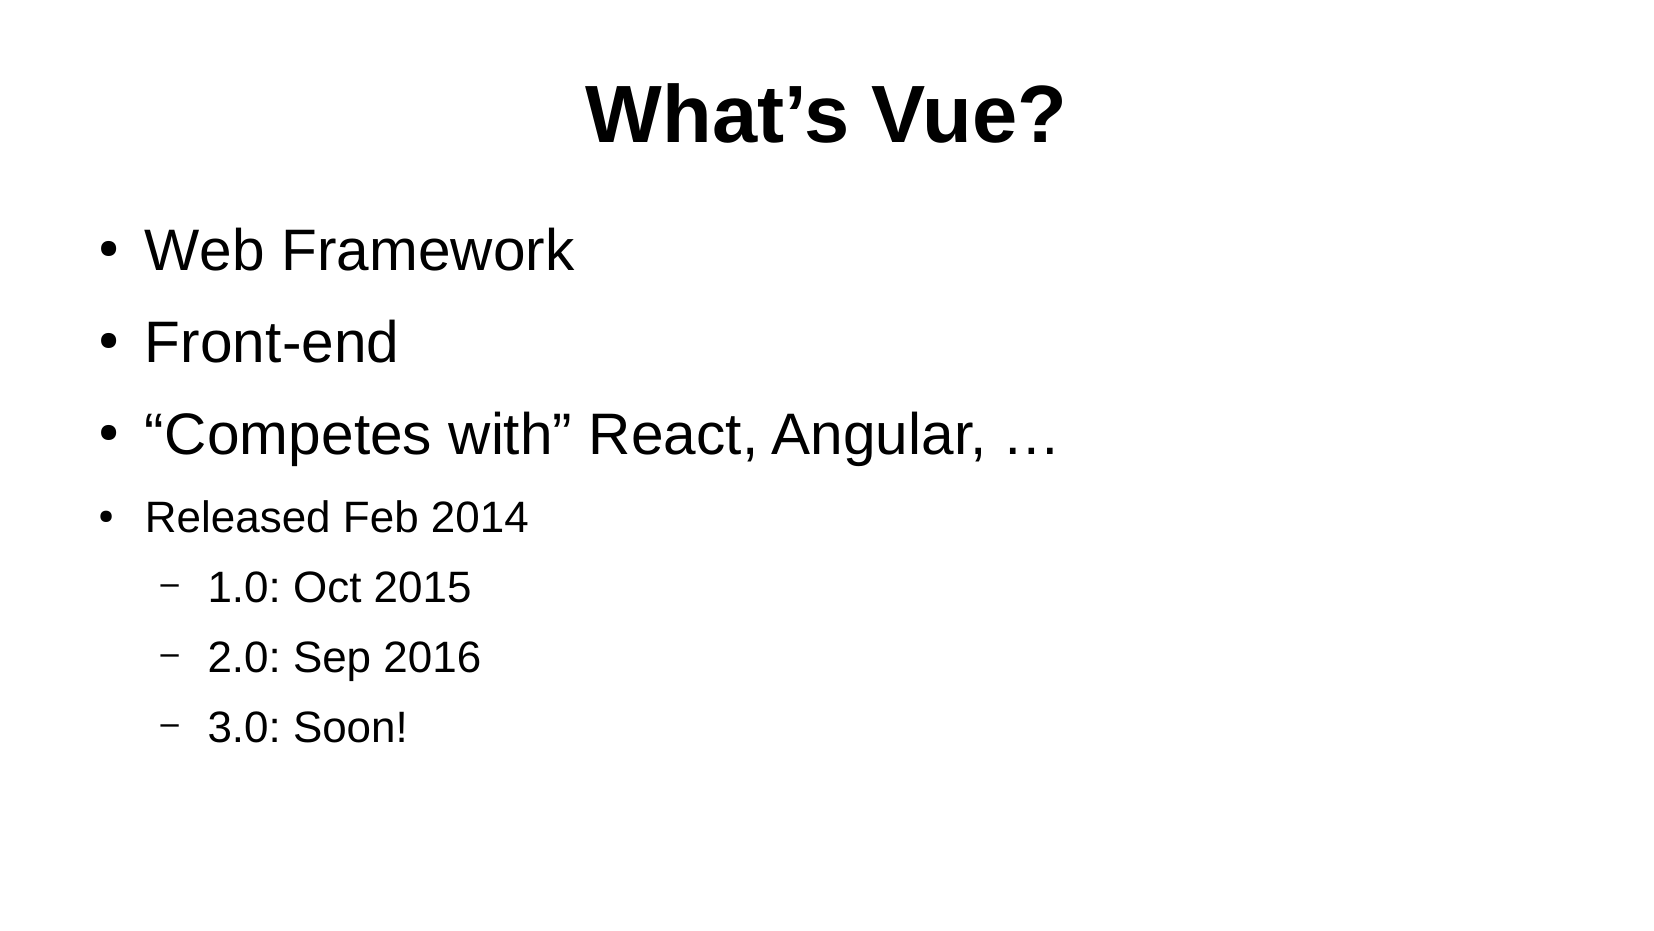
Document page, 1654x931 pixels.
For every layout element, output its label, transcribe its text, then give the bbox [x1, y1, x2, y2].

list Web Framework Front-end “Competes with” React, Angular, … Released Feb 2014 1.0: Oct 2015 2.0: Sep 2016 3.0: Soon! [82, 217, 1571, 758]
title What’s Vue? [82, 37, 1571, 193]
